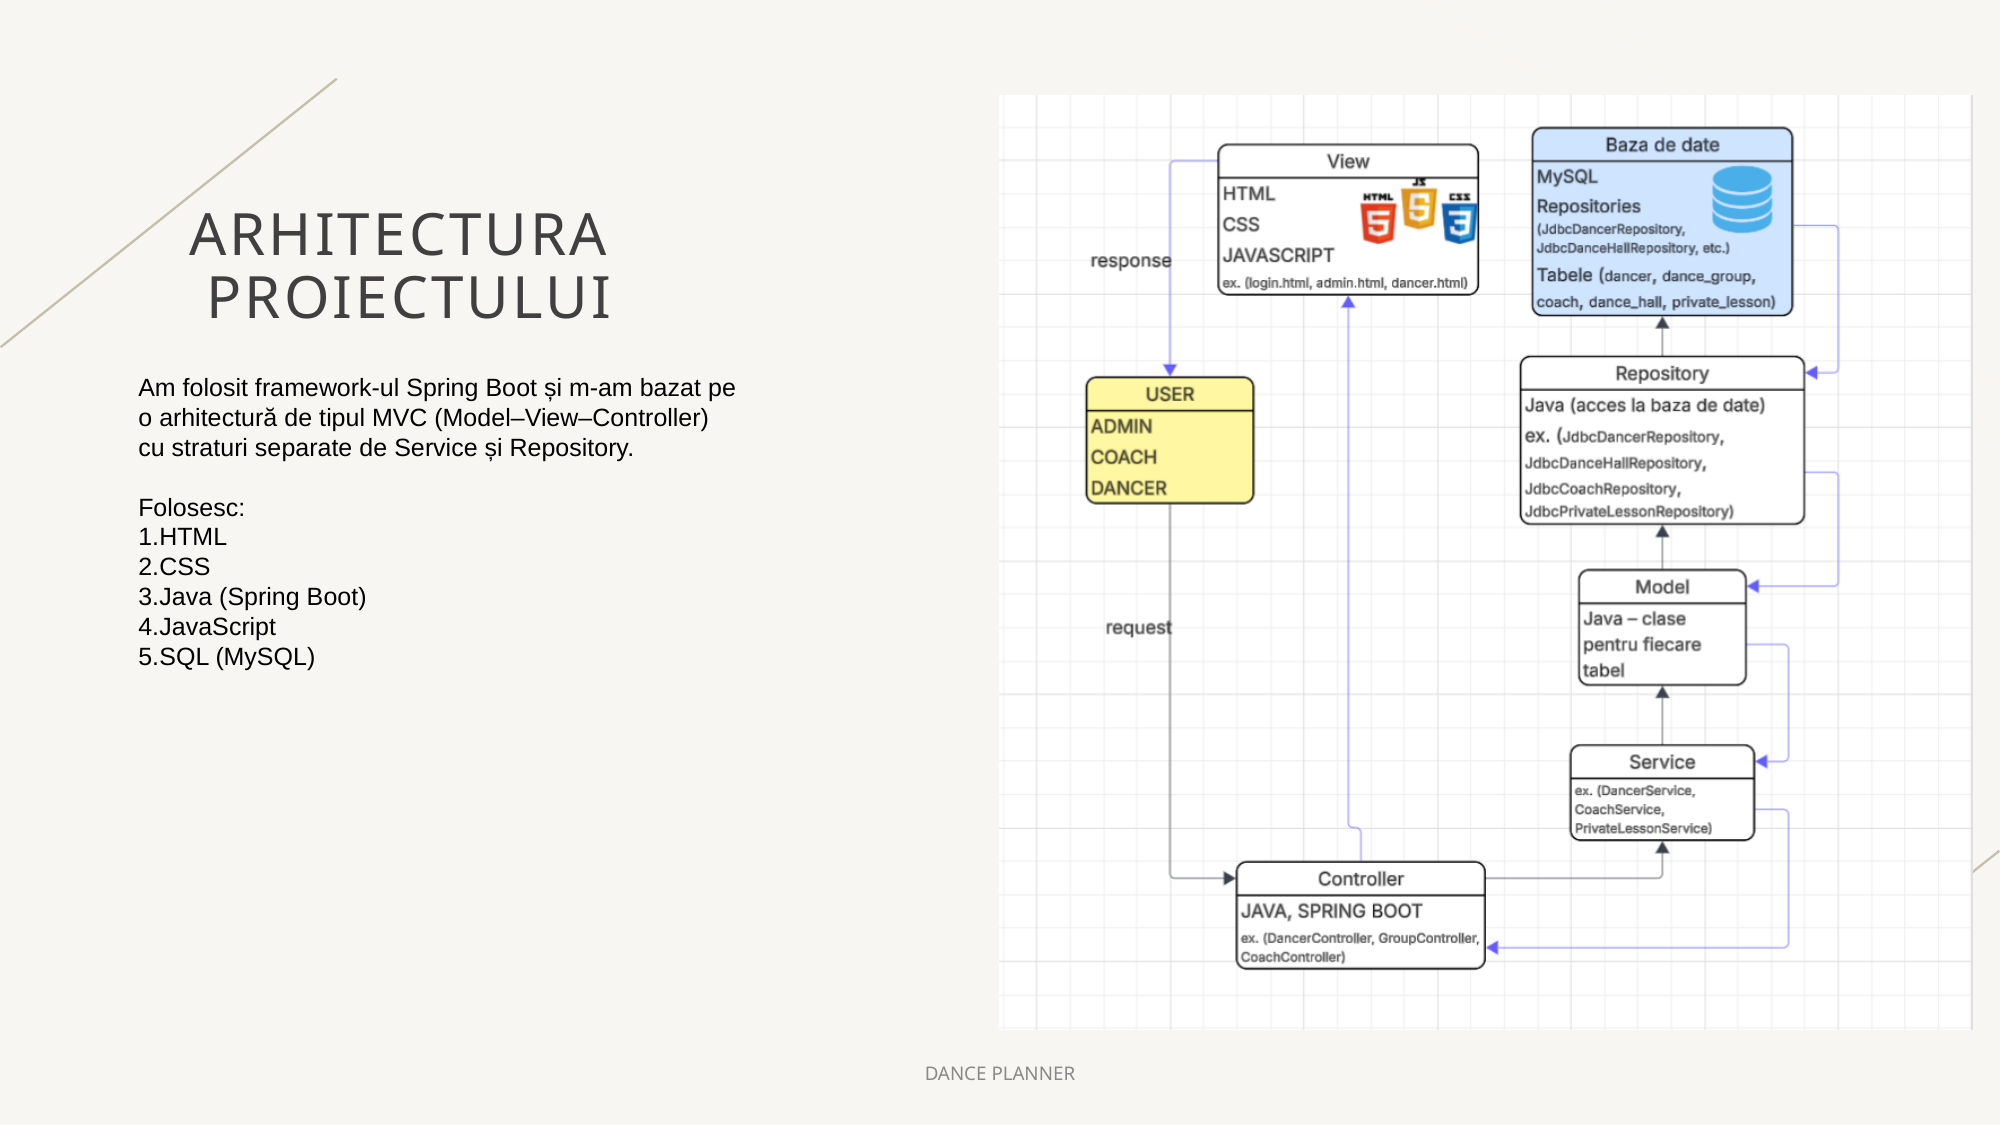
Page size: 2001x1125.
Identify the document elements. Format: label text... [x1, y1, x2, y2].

title Arhitectura proiectului [14, 159, 804, 377]
list Am folosit framework-ul Spring Boot și m-am bazat pe o arhitectură de tipul MVC (Model–View–Controller) cu straturi separate de Service și Repository. Folosesc: HTML CSS Java (Spring Boot) JavaScript SQL (MySQL) [123, 361, 758, 726]
text_box DANCE PLANNER [857, 1042, 1143, 1103]
picture [999, 95, 1973, 1030]
